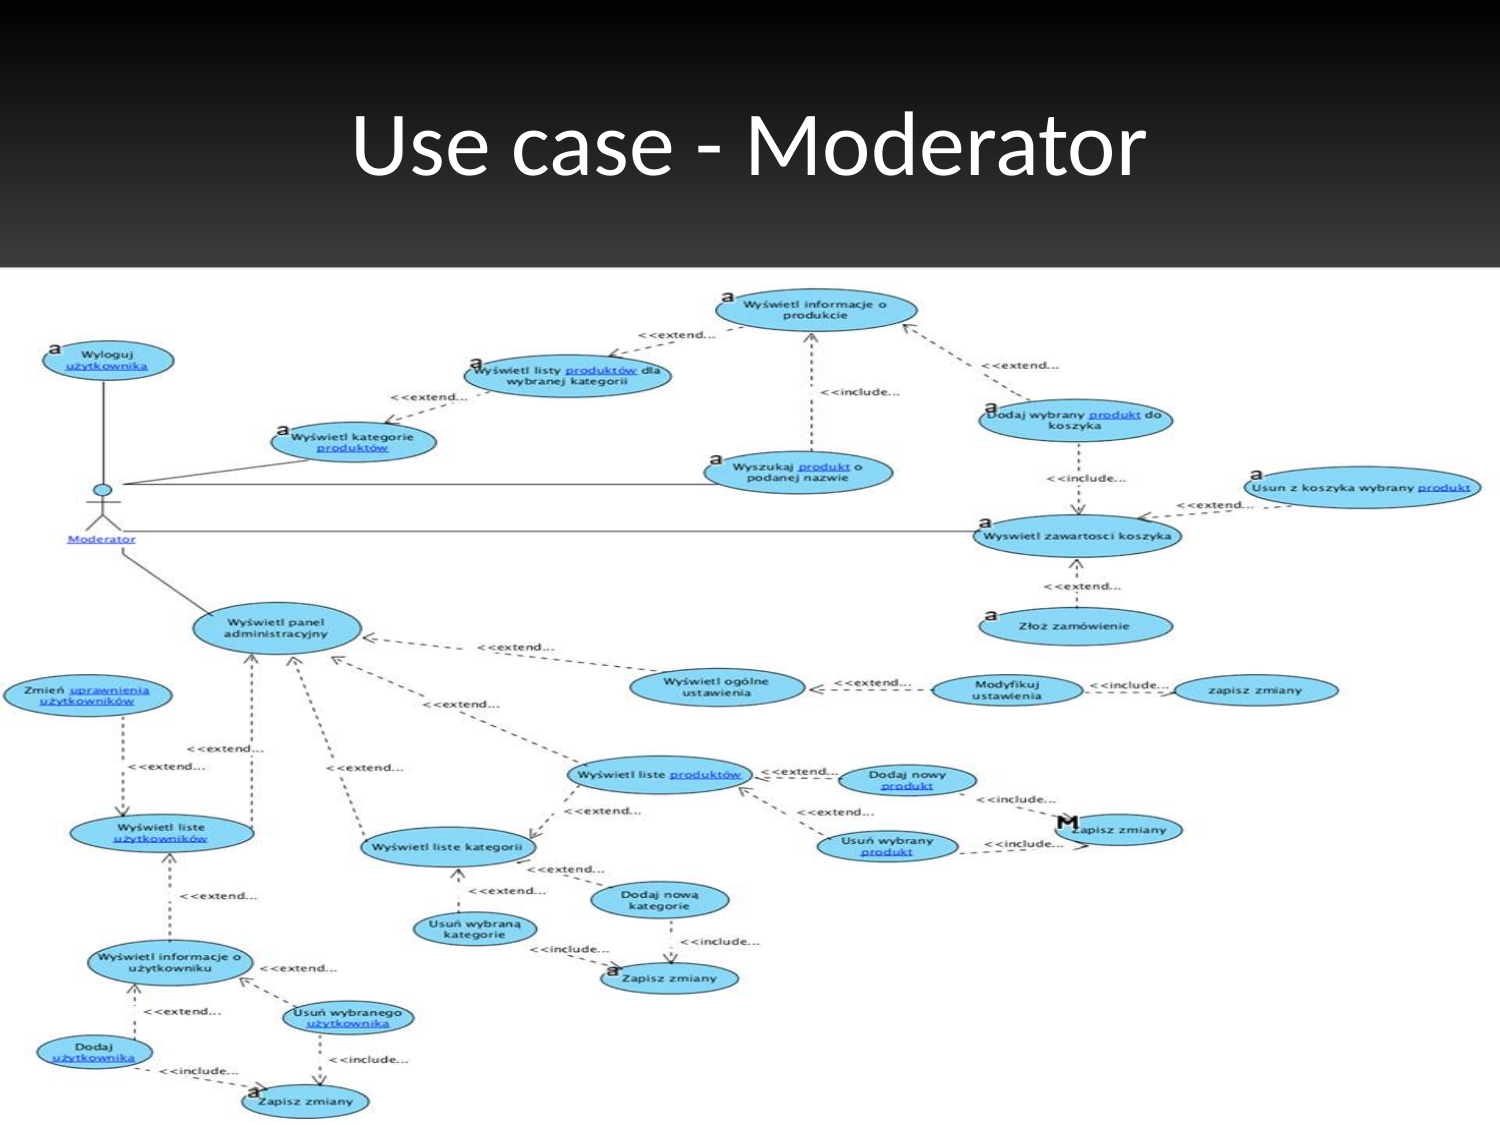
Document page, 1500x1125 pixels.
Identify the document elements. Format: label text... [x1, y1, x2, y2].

title Use case - Moderator [75, 45, 1425, 233]
picture [0, 267, 1500, 1125]
